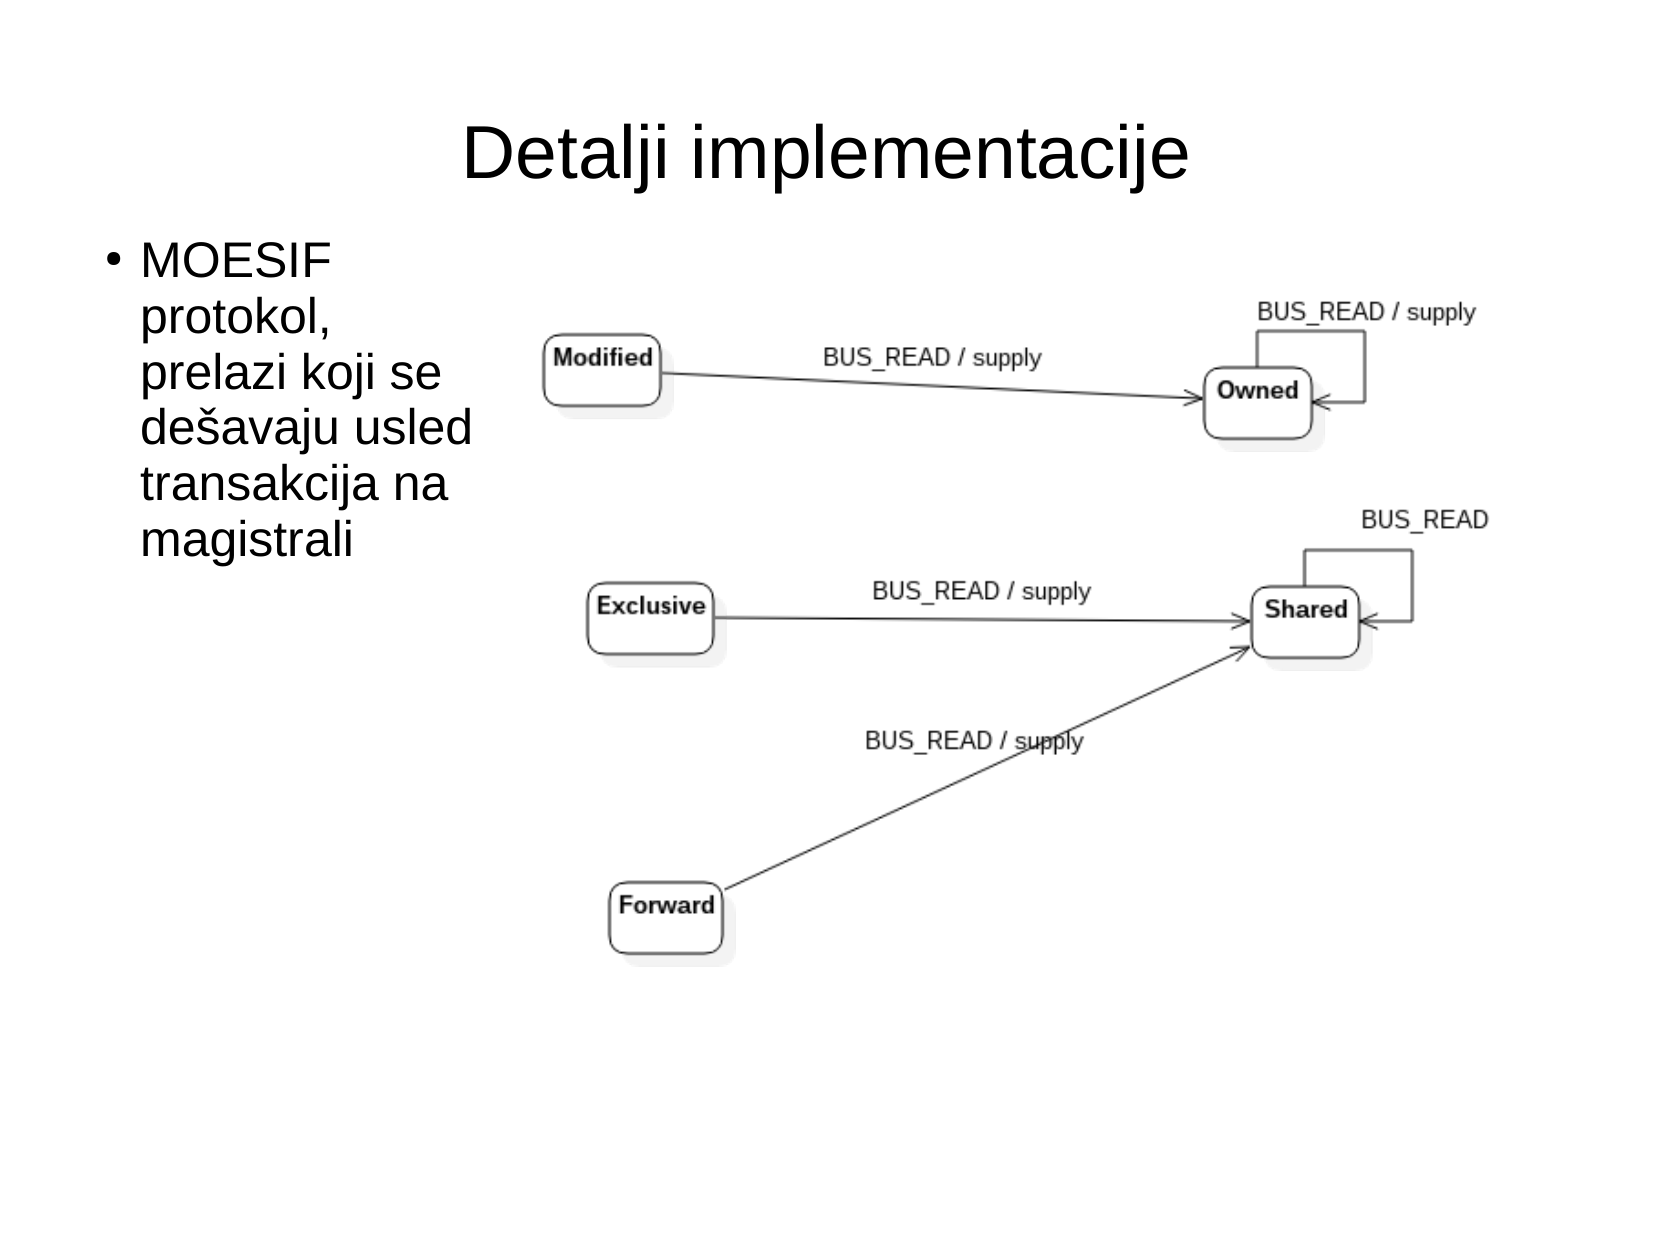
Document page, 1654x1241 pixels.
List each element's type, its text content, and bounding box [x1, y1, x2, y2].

picture [526, 284, 1606, 1027]
text_box MOESIF protokol, prelazi koji se dešavaju usled transakcija na magistrali [90, 225, 496, 575]
title Detalji implementacije [82, 49, 1571, 257]
